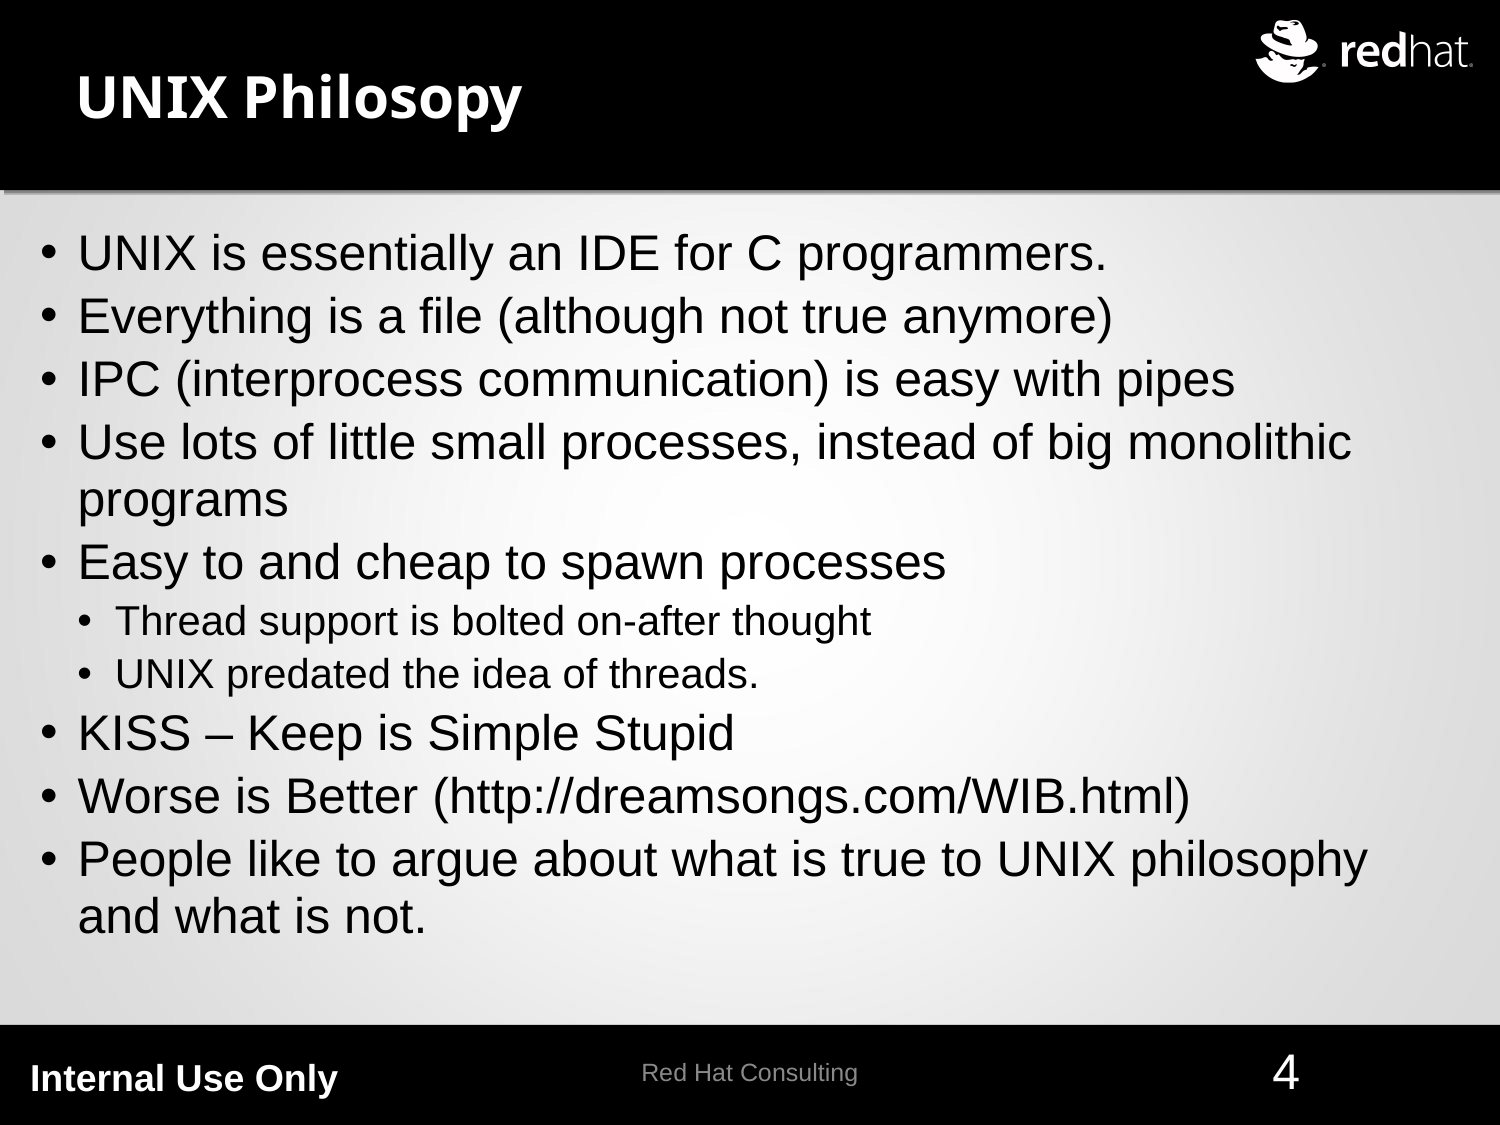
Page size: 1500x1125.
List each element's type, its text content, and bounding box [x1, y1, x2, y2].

text_box <number> [1257, 1042, 1426, 1103]
text_box Red Hat Consulting [512, 1042, 988, 1103]
title UNIX Philosopy [0, 0, 1234, 191]
list UNIX is essentially an IDE for C programmers. Everything is a file (although not true anymore) IPC (interprocess communication) is easy with pipes Use lots of little small processes, instead of big monolithic programs Easy to and cheap to spawn processes Thread support is bolted on-after thought UNIX predated the idea of threads. KISS – Keep is Simple Stupid Worse is Better (http://dreamsongs.com/WIB.html) People like to argue about what is true to UNIX philosophy and what is not. [24, 216, 1471, 992]
picture [0, 191, 1500, 1024]
picture [1254, 12, 1476, 88]
